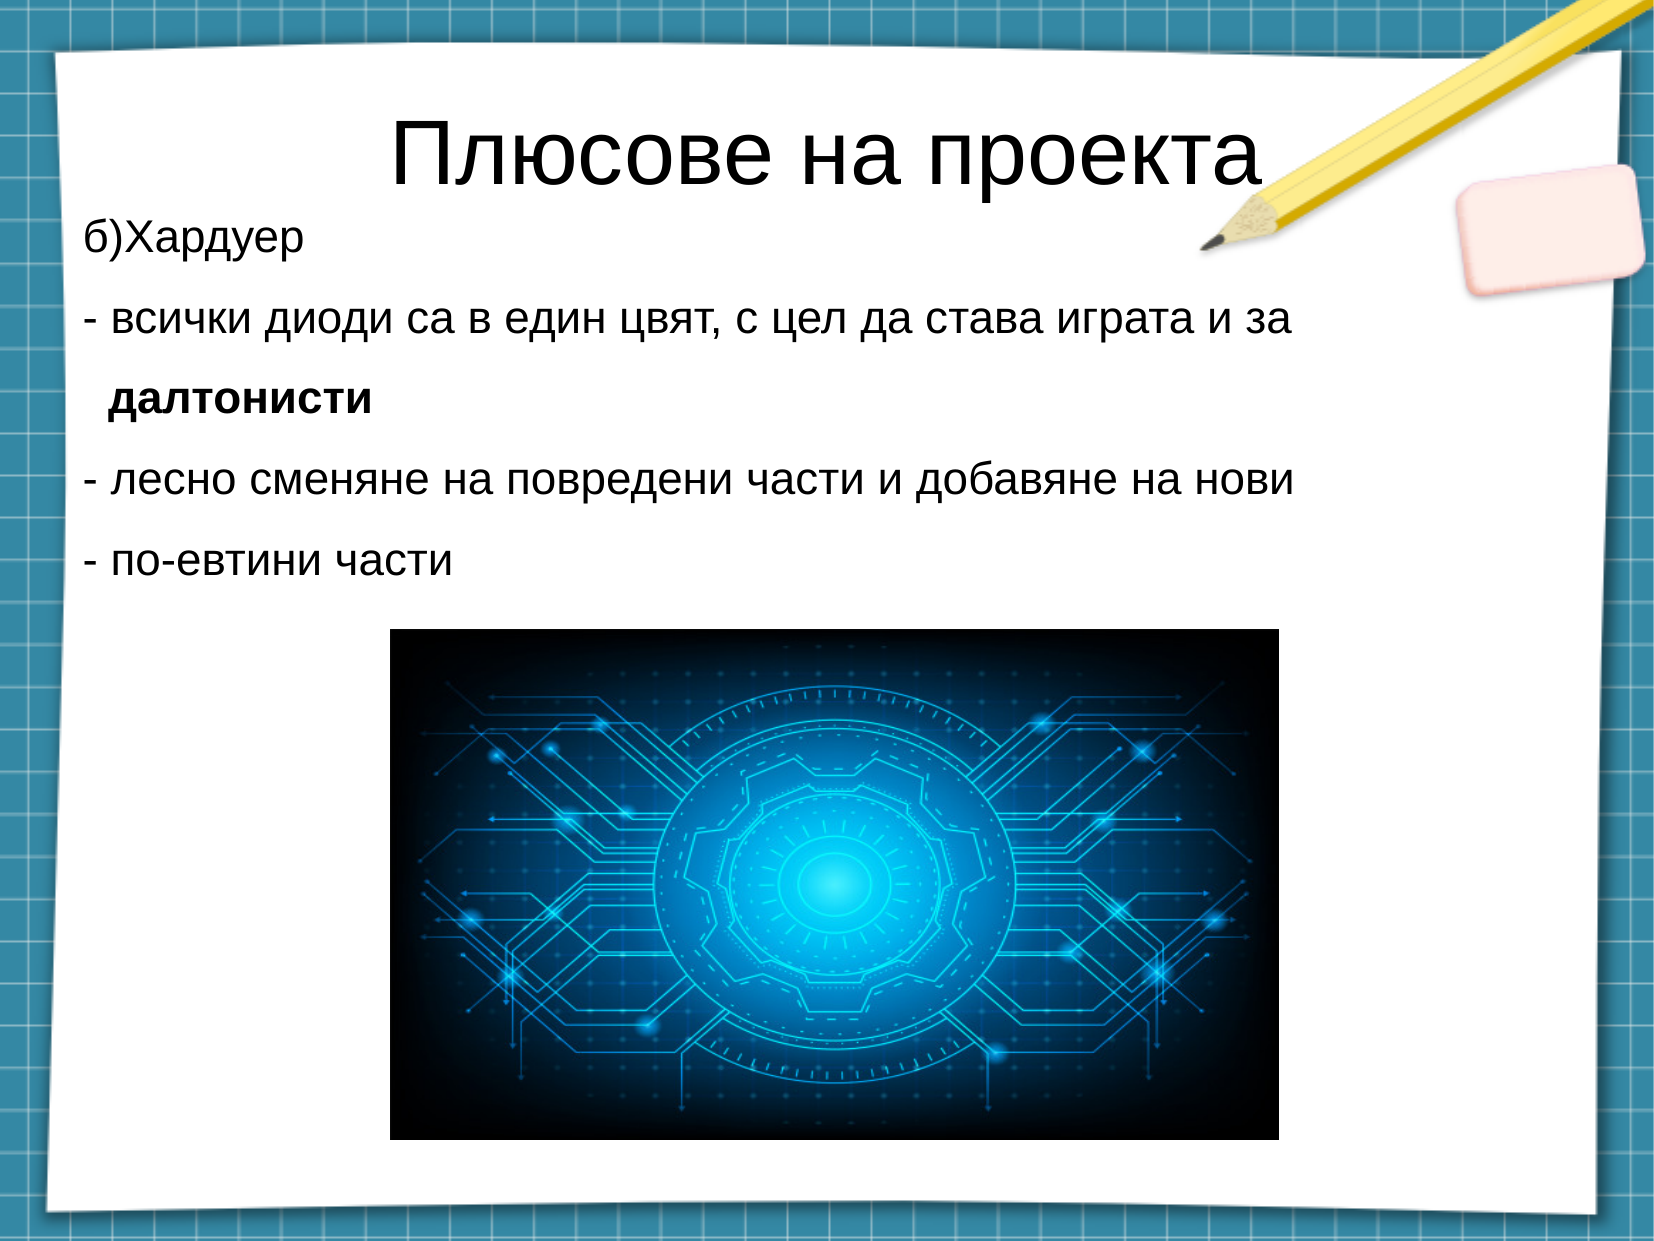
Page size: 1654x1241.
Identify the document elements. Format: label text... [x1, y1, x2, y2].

title Плюсове на проекта [82, 49, 1571, 210]
picture [0, 0, 1654, 1241]
list б)Хардуер - всички диоди са в един цвят, с цел да става играта и за далтонисти - лесно сменяне на повредени части и добавяне на нови - по-евтини части [82, 210, 1571, 931]
